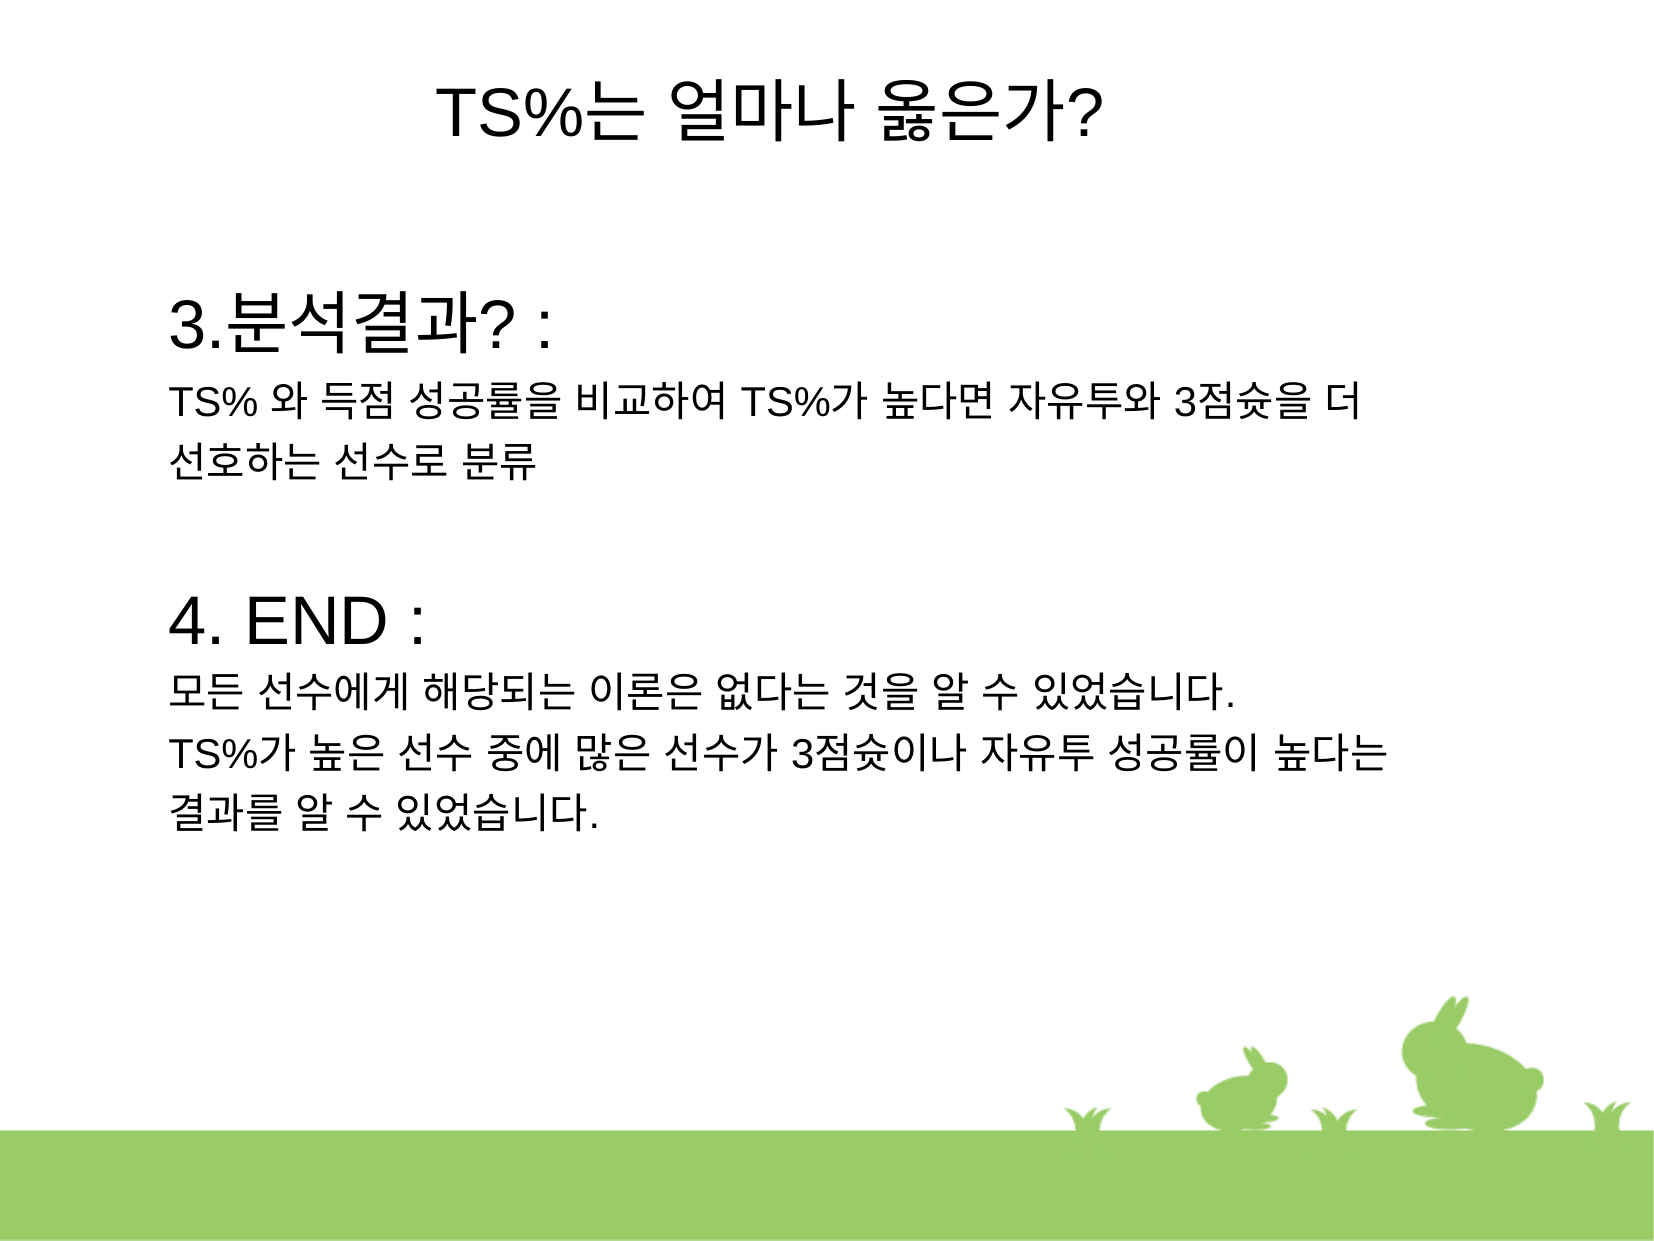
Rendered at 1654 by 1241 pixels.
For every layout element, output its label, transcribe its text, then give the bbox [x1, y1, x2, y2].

title [82, 23, 1583, 257]
text_box 3.분석결과? : TS% 와 득점 성공률을 비교하여 TS%가 높다면 자유투와 3점슛을 더 선호하는 선수로 분류 4. END : 모든 선수에게 해당되는 이론은 없다는 것을 알 수 있었습니다. TS%가 높은 선수 중에 많은 선수가 3점슛이나 자유투 성공률이 높다는 결과를 알 수 있었습니다. [153, 261, 1441, 876]
title [47, 330, 1642, 1110]
picture [0, 0, 1654, 1241]
text_box TS%는 얼마나 옳은가? [118, 49, 1441, 164]
